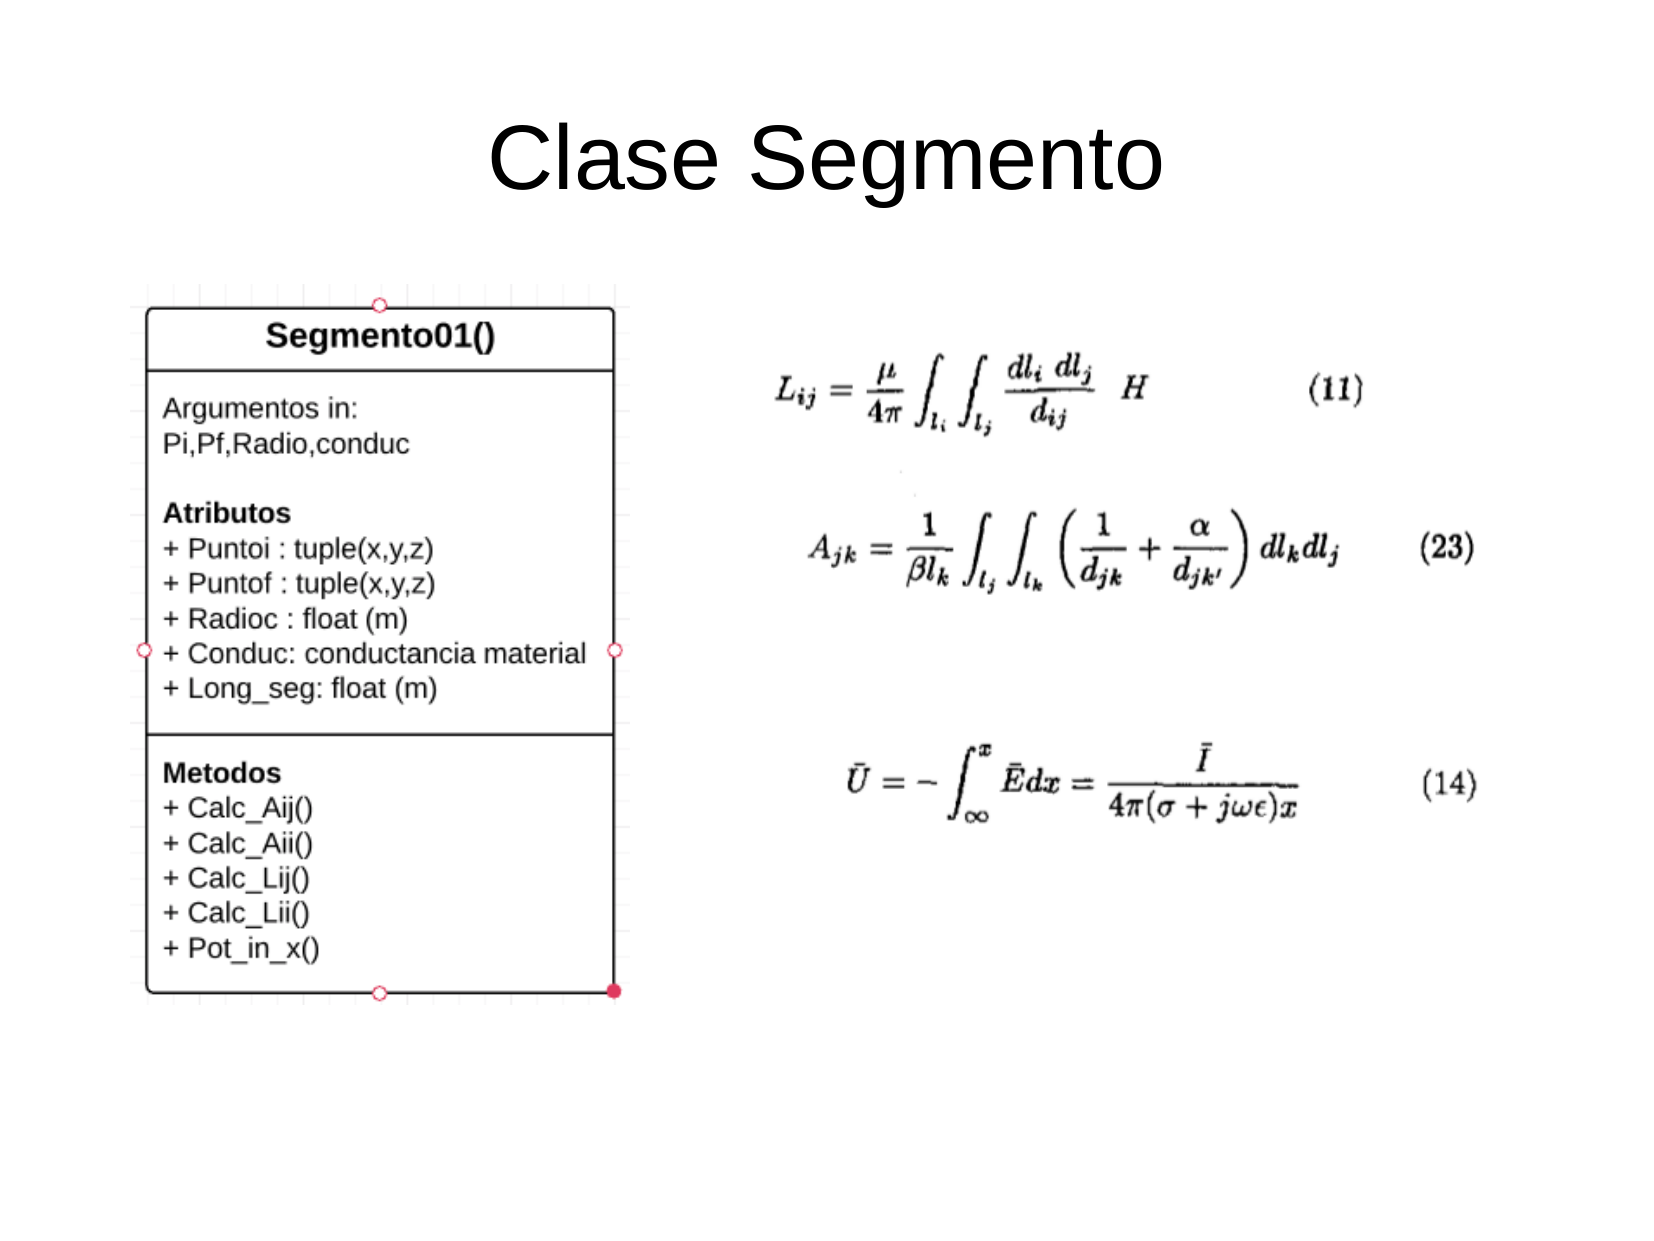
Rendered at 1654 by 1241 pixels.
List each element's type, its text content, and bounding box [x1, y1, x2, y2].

picture [780, 464, 1496, 620]
picture [820, 704, 1500, 852]
picture [130, 284, 630, 1005]
picture [745, 326, 1380, 450]
text_box Clase Segmento [82, 49, 1571, 257]
